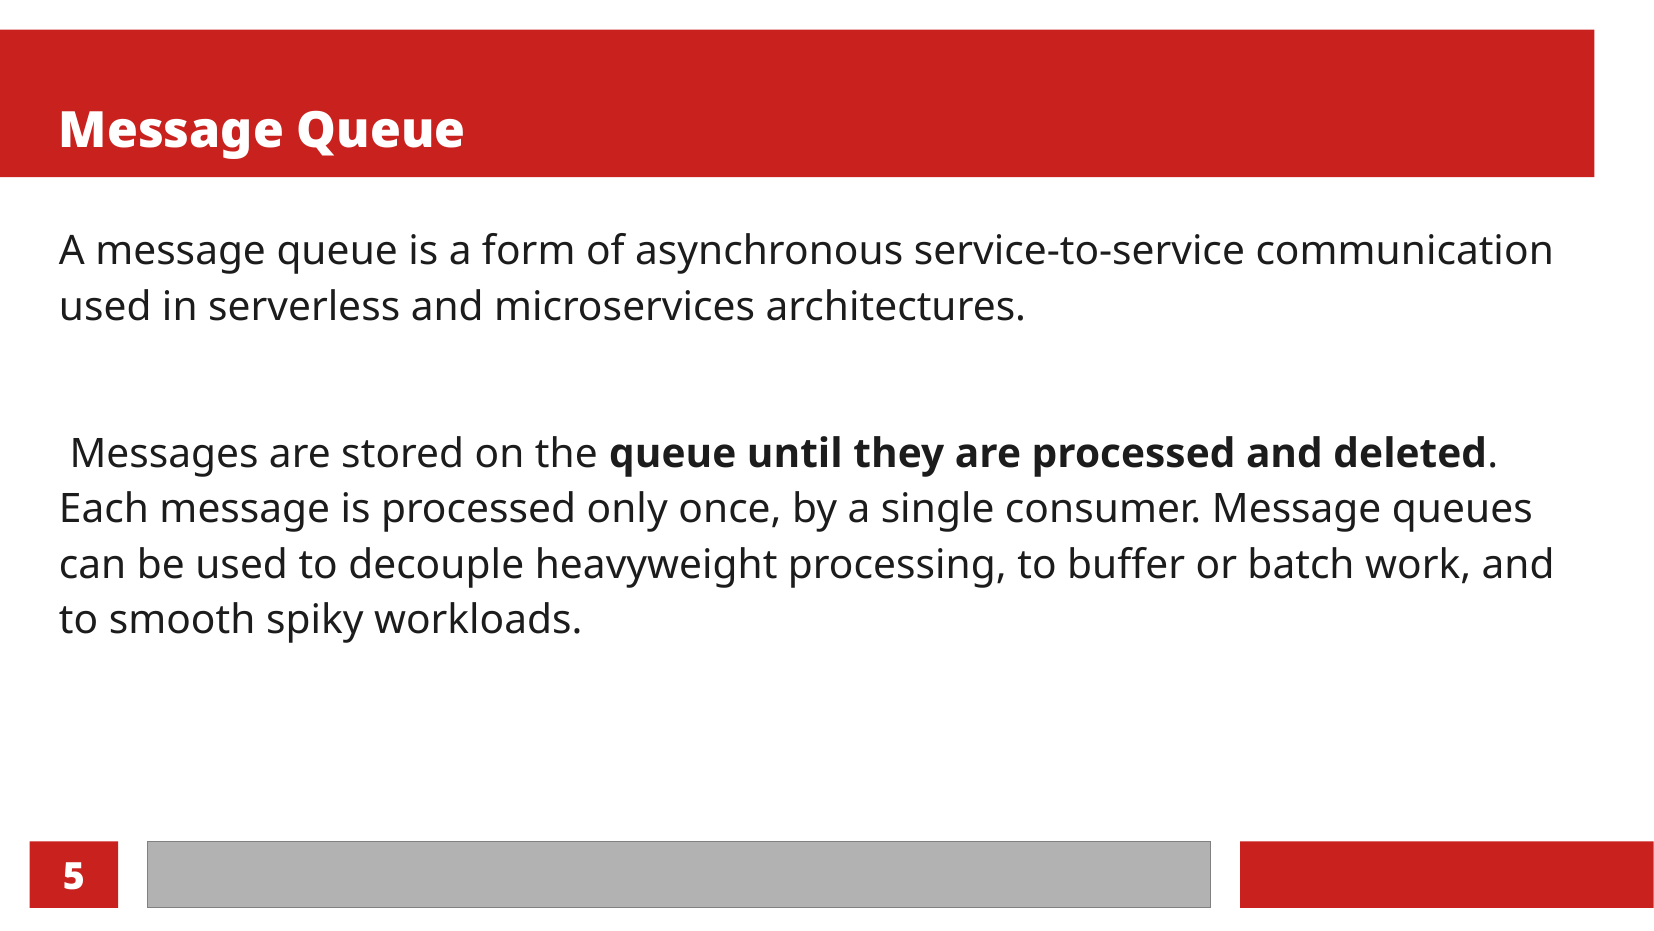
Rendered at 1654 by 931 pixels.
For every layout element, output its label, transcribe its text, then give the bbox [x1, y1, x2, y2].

title Message Queue [59, 44, 1595, 163]
list A message queue is a form of asynchronous service-to-service communication used in serverless and microservices architectures. Messages are stored on the queue until they are processed and deleted. Each message is processed only once, by a single consumer. Message queues can be used to decouple heavyweight processing, to buffer or batch work, and to smooth spiky workloads. [59, 221, 1565, 798]
